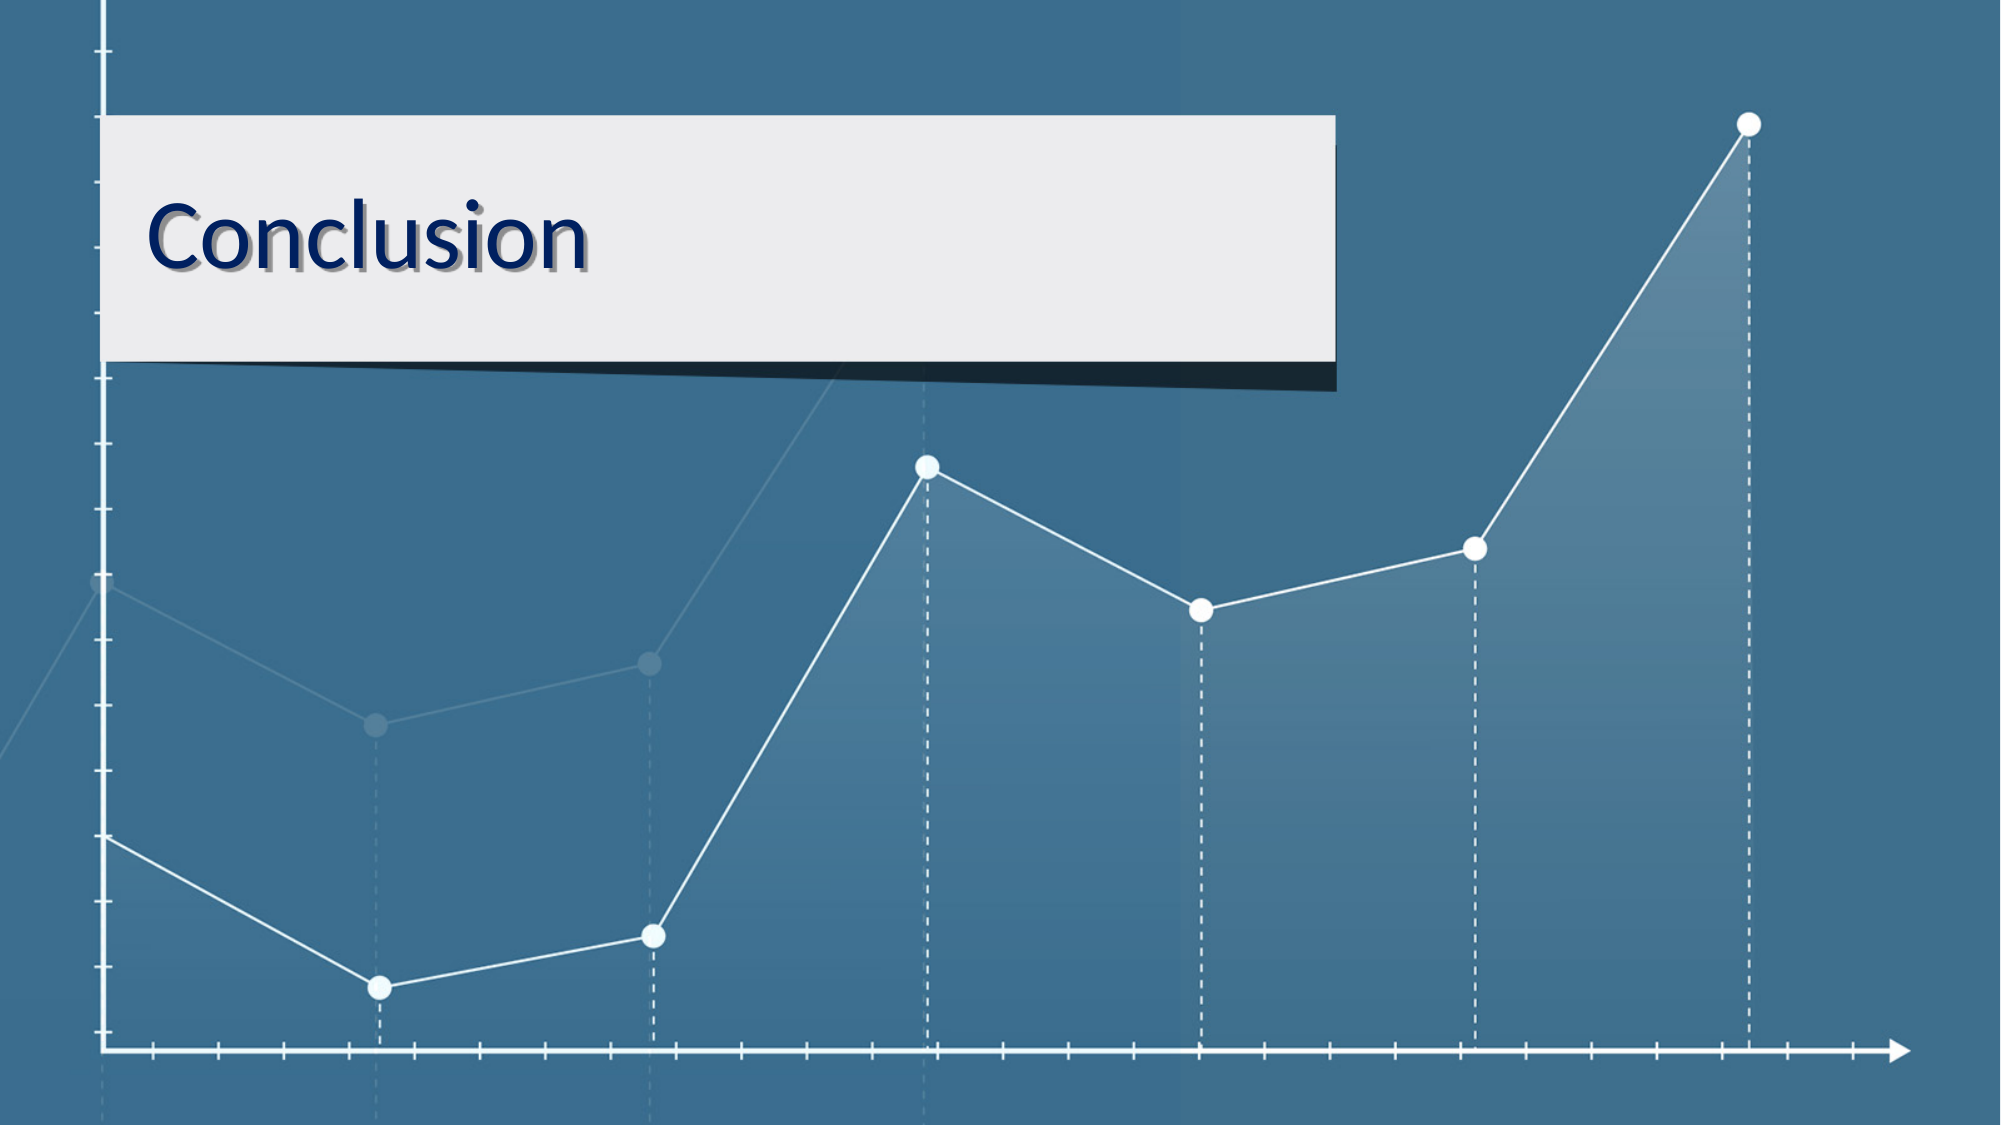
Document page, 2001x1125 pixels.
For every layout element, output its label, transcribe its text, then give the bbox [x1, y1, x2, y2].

title Conclusion [131, 128, 1835, 329]
